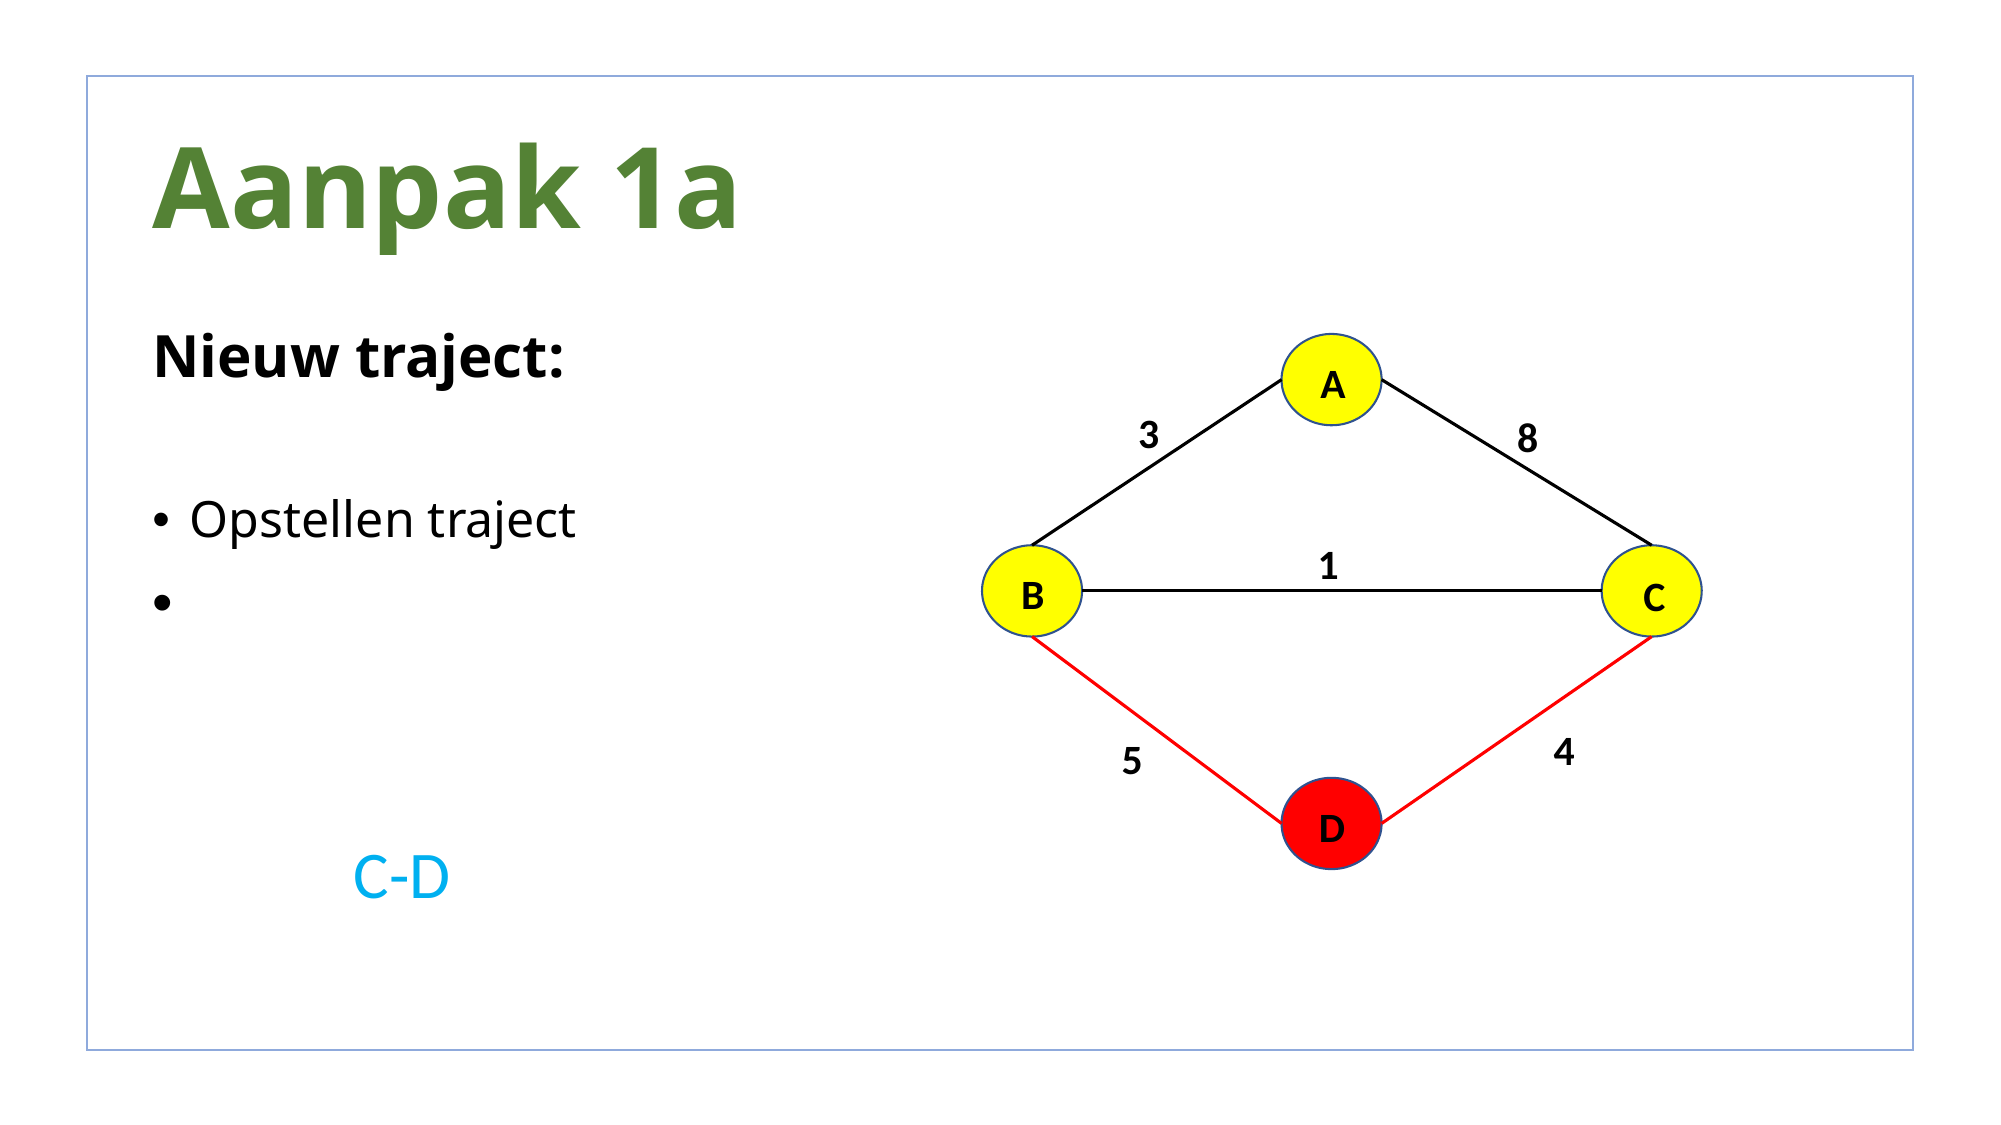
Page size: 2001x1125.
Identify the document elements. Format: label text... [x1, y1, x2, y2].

list Nieuw traject: Opstellen traject C-D [137, 319, 1863, 1034]
title Aanpak 1a [137, 83, 1863, 302]
text_box [87, 76, 1913, 1050]
